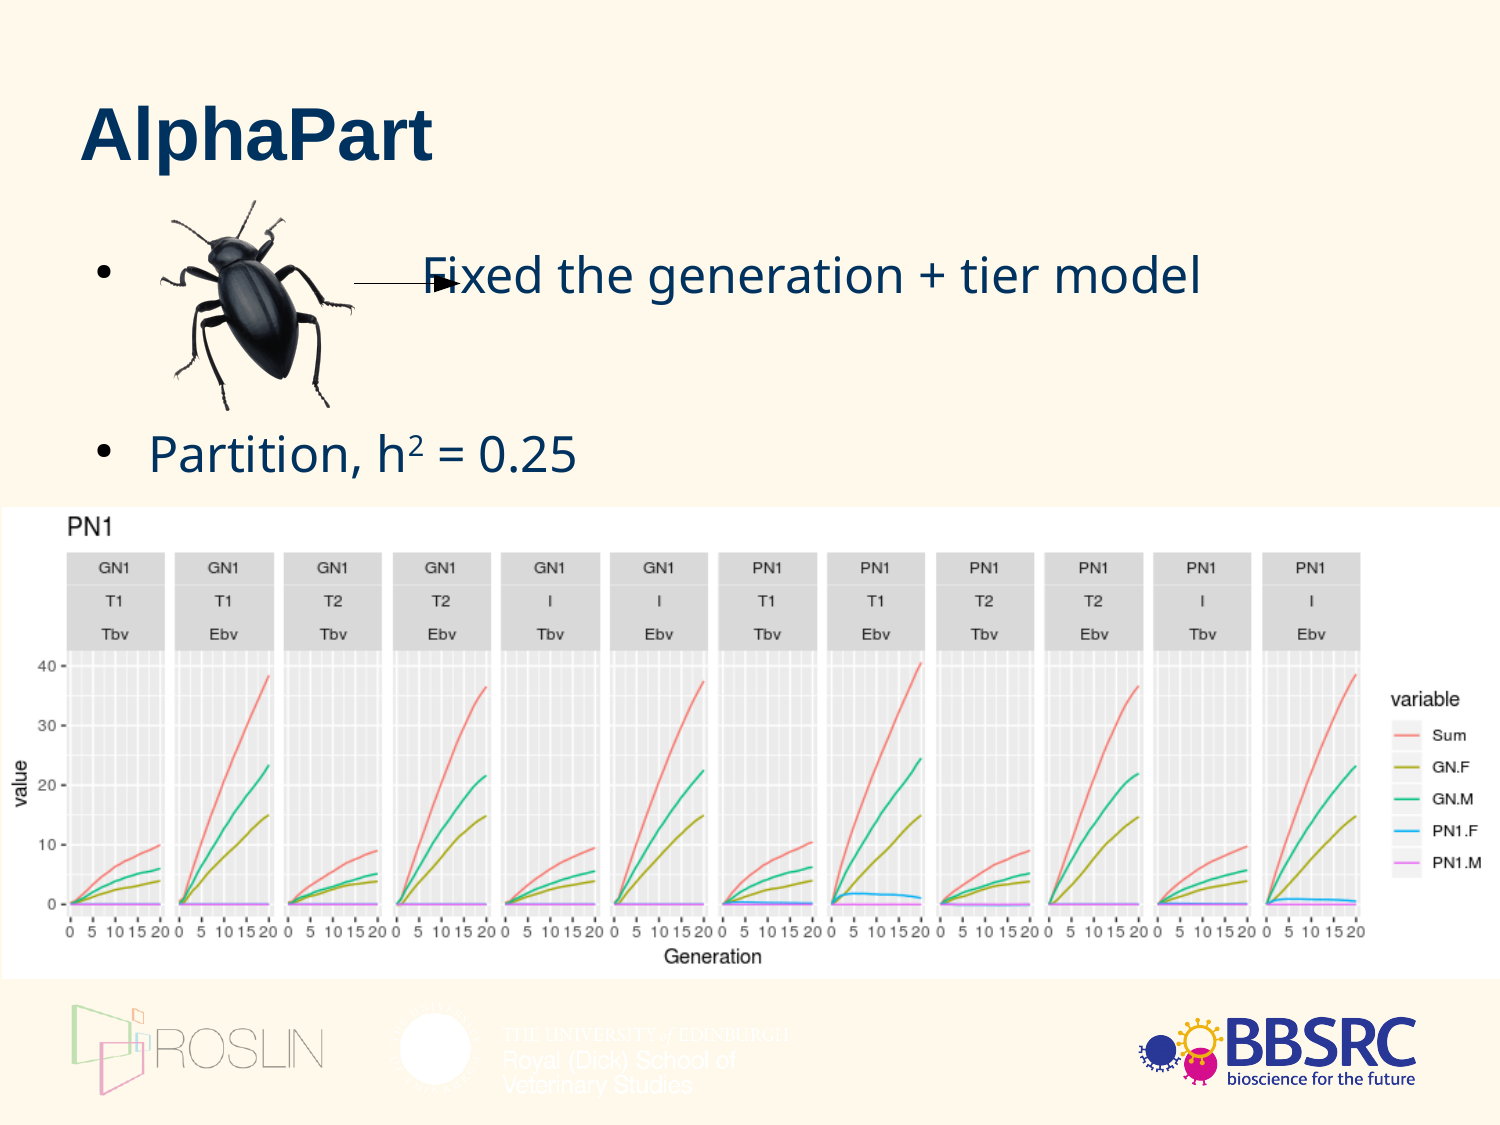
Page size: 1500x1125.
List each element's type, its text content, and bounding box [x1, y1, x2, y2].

title AlphaPart [64, 78, 1425, 185]
list Fixed the generation + tier model Partition, h2 = 0.25 [62, 236, 1425, 507]
picture [2, 507, 1500, 1118]
picture [1137, 1014, 1416, 1092]
picture [160, 200, 355, 411]
